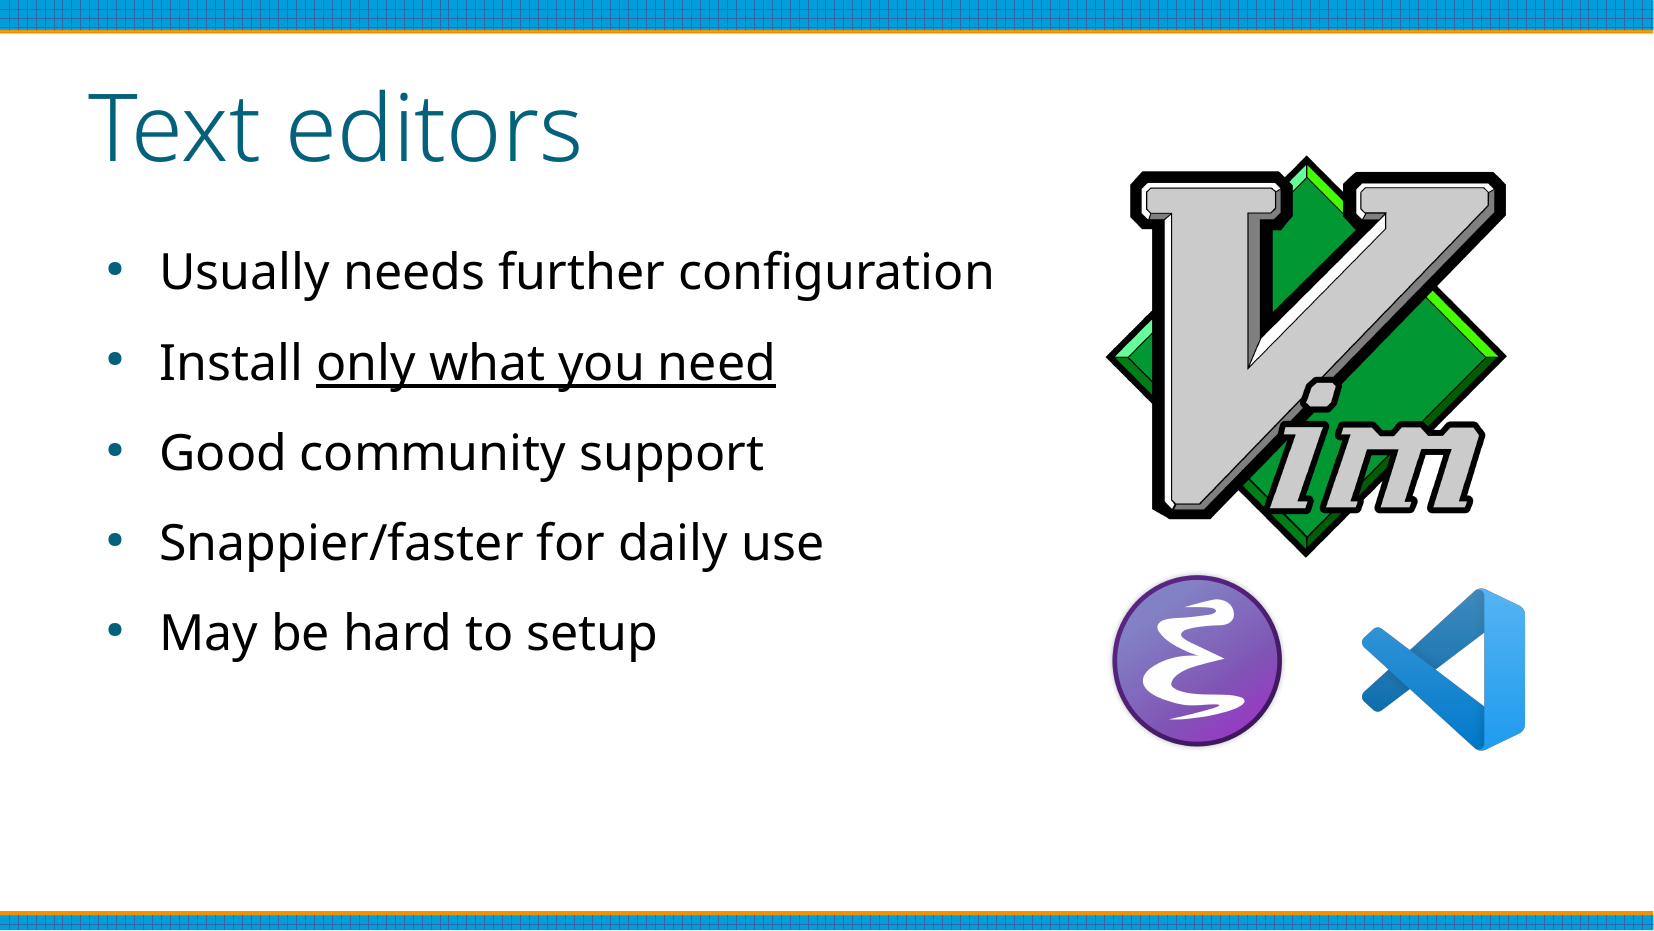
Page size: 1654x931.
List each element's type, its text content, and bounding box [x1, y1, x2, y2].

picture [1107, 570, 1288, 751]
picture [1099, 149, 1513, 564]
picture [1362, 588, 1525, 751]
list Usually needs further configuration Install only what you need Good community support Snappier/faster for daily use May be hard to setup [88, 236, 1565, 901]
title Text editors [88, 44, 1565, 207]
